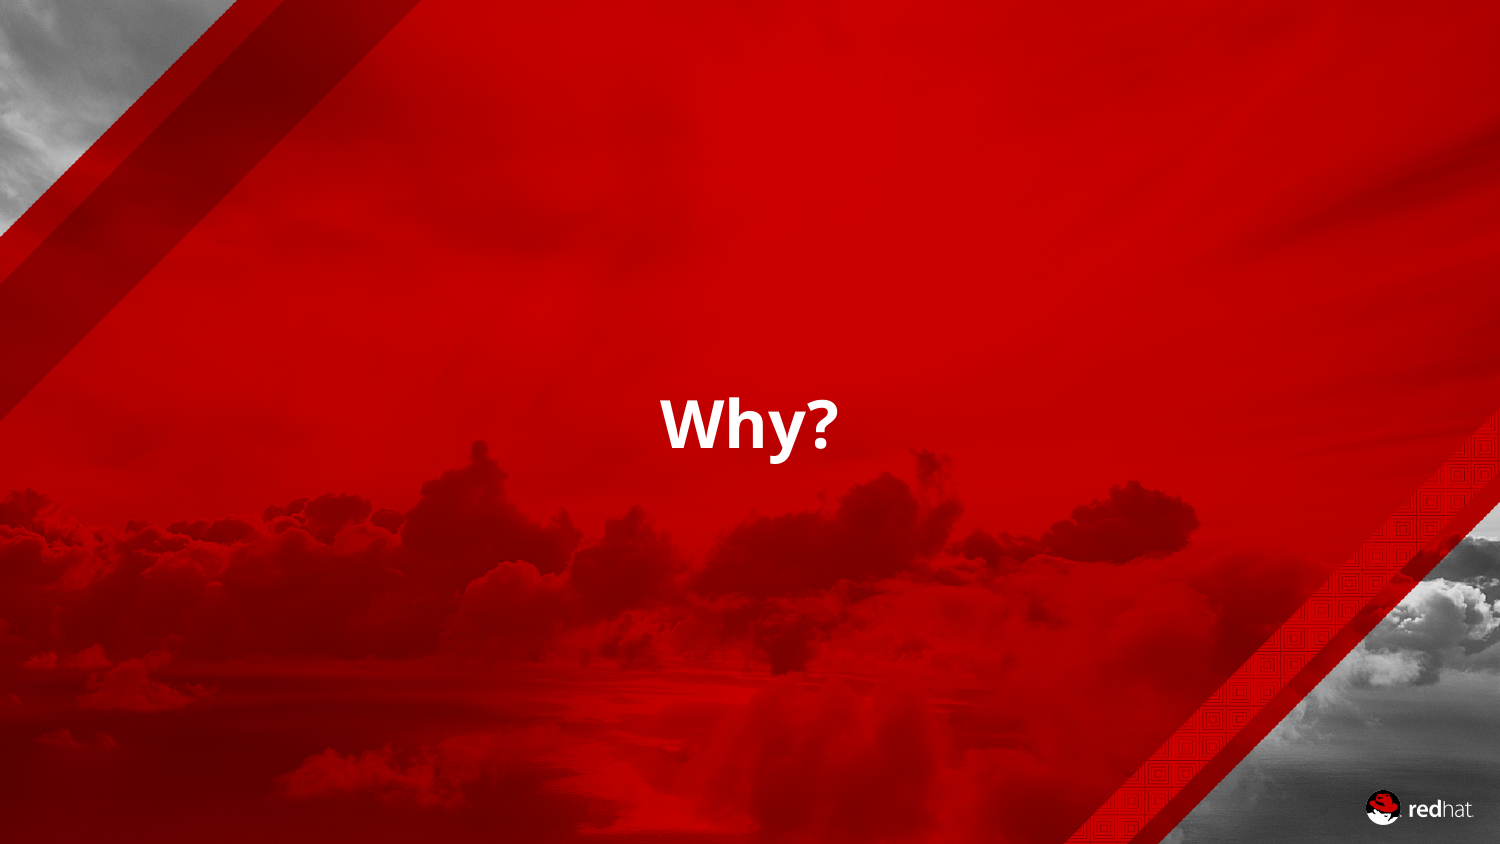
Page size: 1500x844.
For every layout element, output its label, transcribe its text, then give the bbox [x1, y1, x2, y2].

title Why? [135, 272, 1365, 572]
picture [0, 0, 1500, 844]
